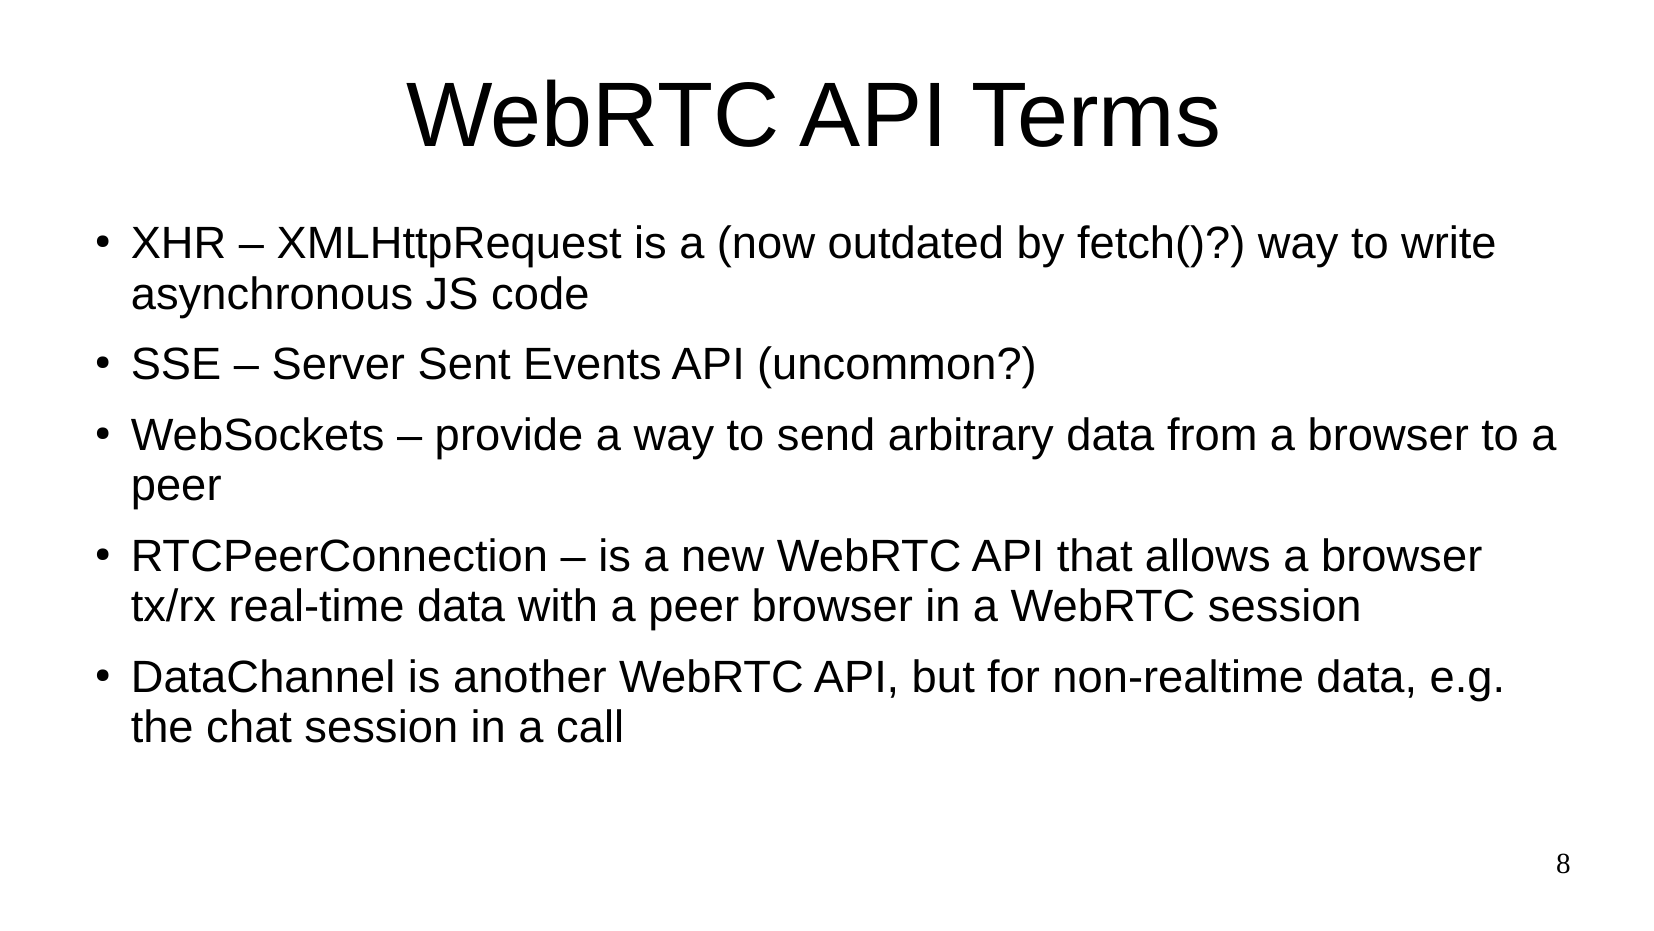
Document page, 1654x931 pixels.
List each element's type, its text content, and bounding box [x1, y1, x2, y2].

title WebRTC API Terms [82, 37, 1571, 193]
list XHR – XMLHttpRequest is a (now outdated by fetch()?) way to write asynchronous JS code SSE – Server Sent Events API (uncommon?) WebSockets – provide a way to send arbitrary data from a browser to a peer RTCPeerConnection – is a new WebRTC API that allows a browser tx/rx real-time data with a peer browser in a WebRTC session DataChannel is another WebRTC API, but for non-realtime data, e.g. the chat session in a call [82, 217, 1571, 758]
